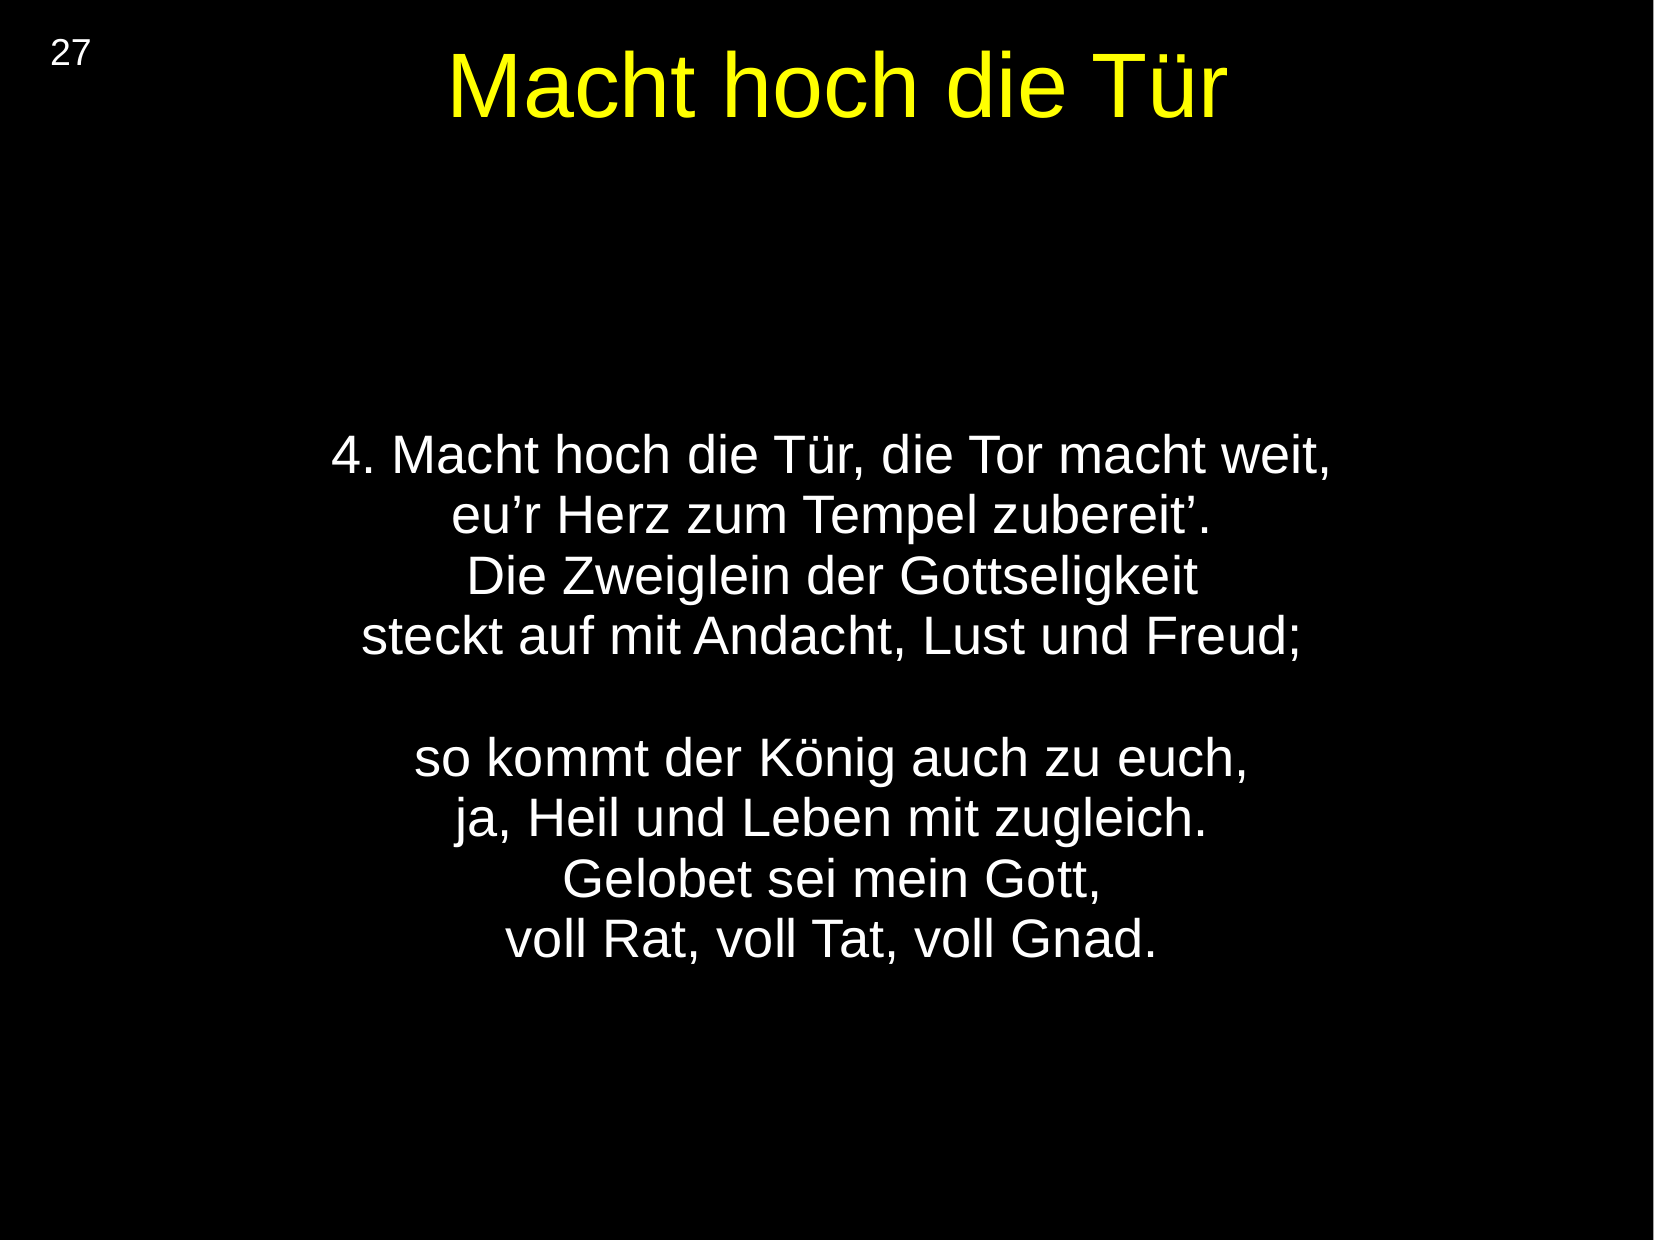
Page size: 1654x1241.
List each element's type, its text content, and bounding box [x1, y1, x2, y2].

title Macht hoch die Tür [94, 5, 1583, 166]
text_box 27 [35, 23, 130, 81]
list 4. Macht hoch die Tür, die Tor macht weit, eu’r Herz zum Tempel zubereit’. Die Zweiglein der Gottseligkeit steckt auf mit Andacht, Lust und Freud; so kommt der König auch zu euch, ja, Heil und Leben mit zugleich. Gelobet sei mein Gott, voll Rat, voll Tat, voll Gnad. [35, 177, 1630, 1217]
